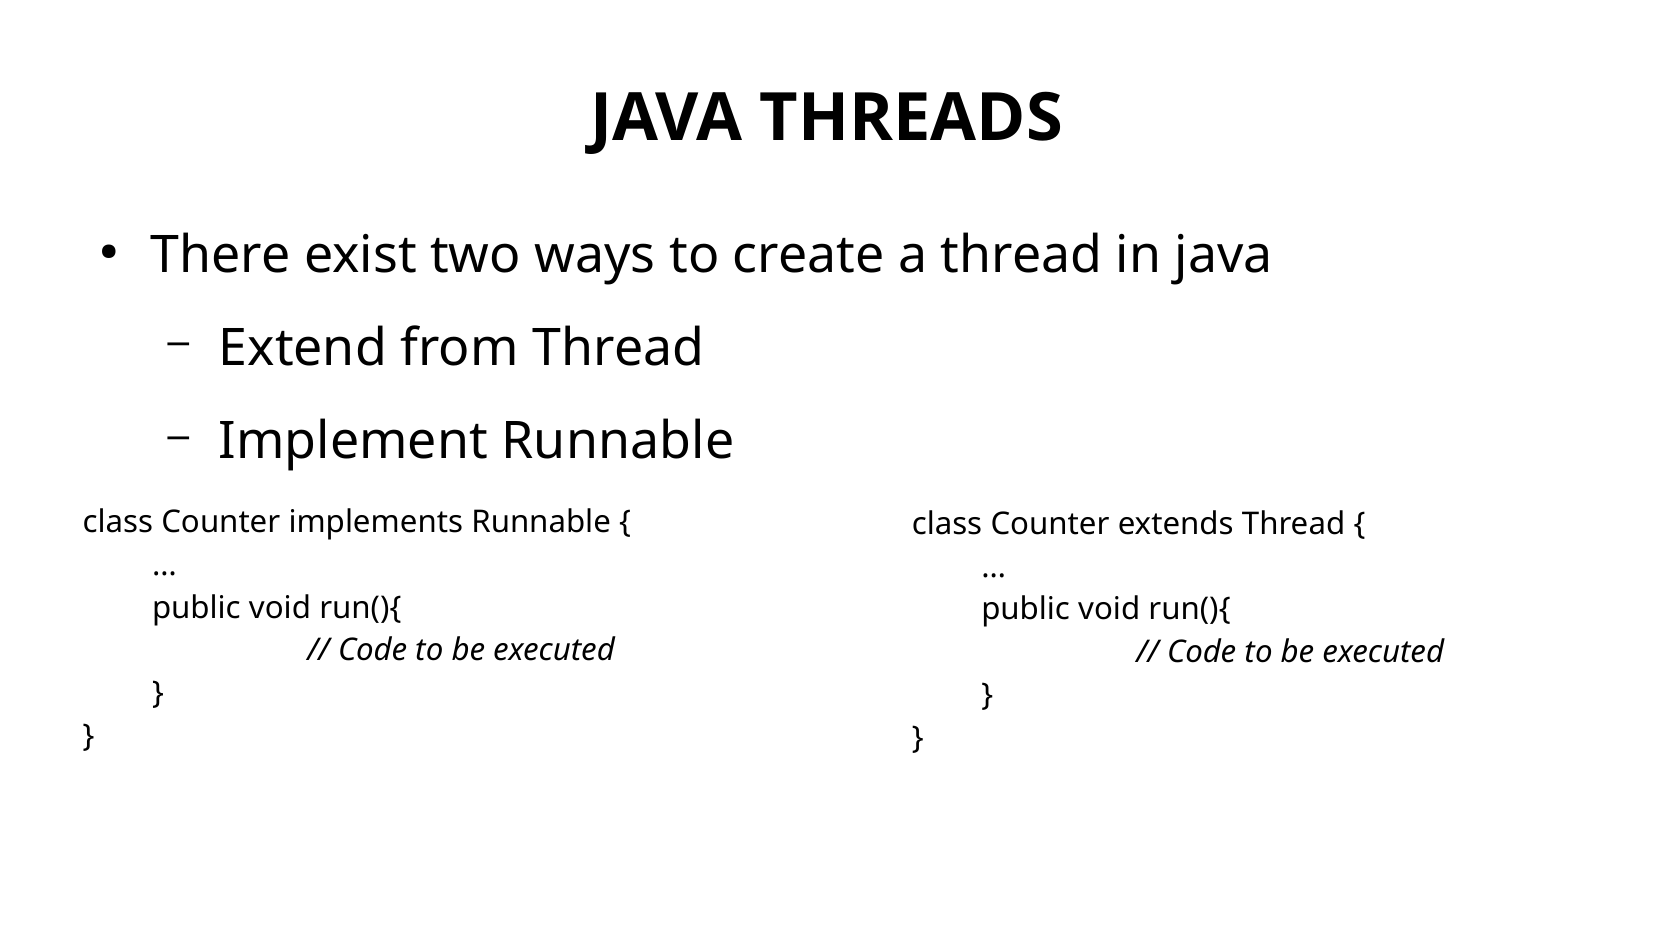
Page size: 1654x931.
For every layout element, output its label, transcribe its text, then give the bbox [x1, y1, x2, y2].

list class Counter extends Thread { … public void run(){ // Code to be executed } } [845, 500, 1572, 759]
list There exist two ways to create a thread in java Extend from Thread Implement Runnable [82, 217, 1571, 475]
title JAVA THREADS [82, 36, 1571, 193]
list class Counter implements Runnable { … public void run(){ // Code to be executed } } [82, 499, 809, 757]
